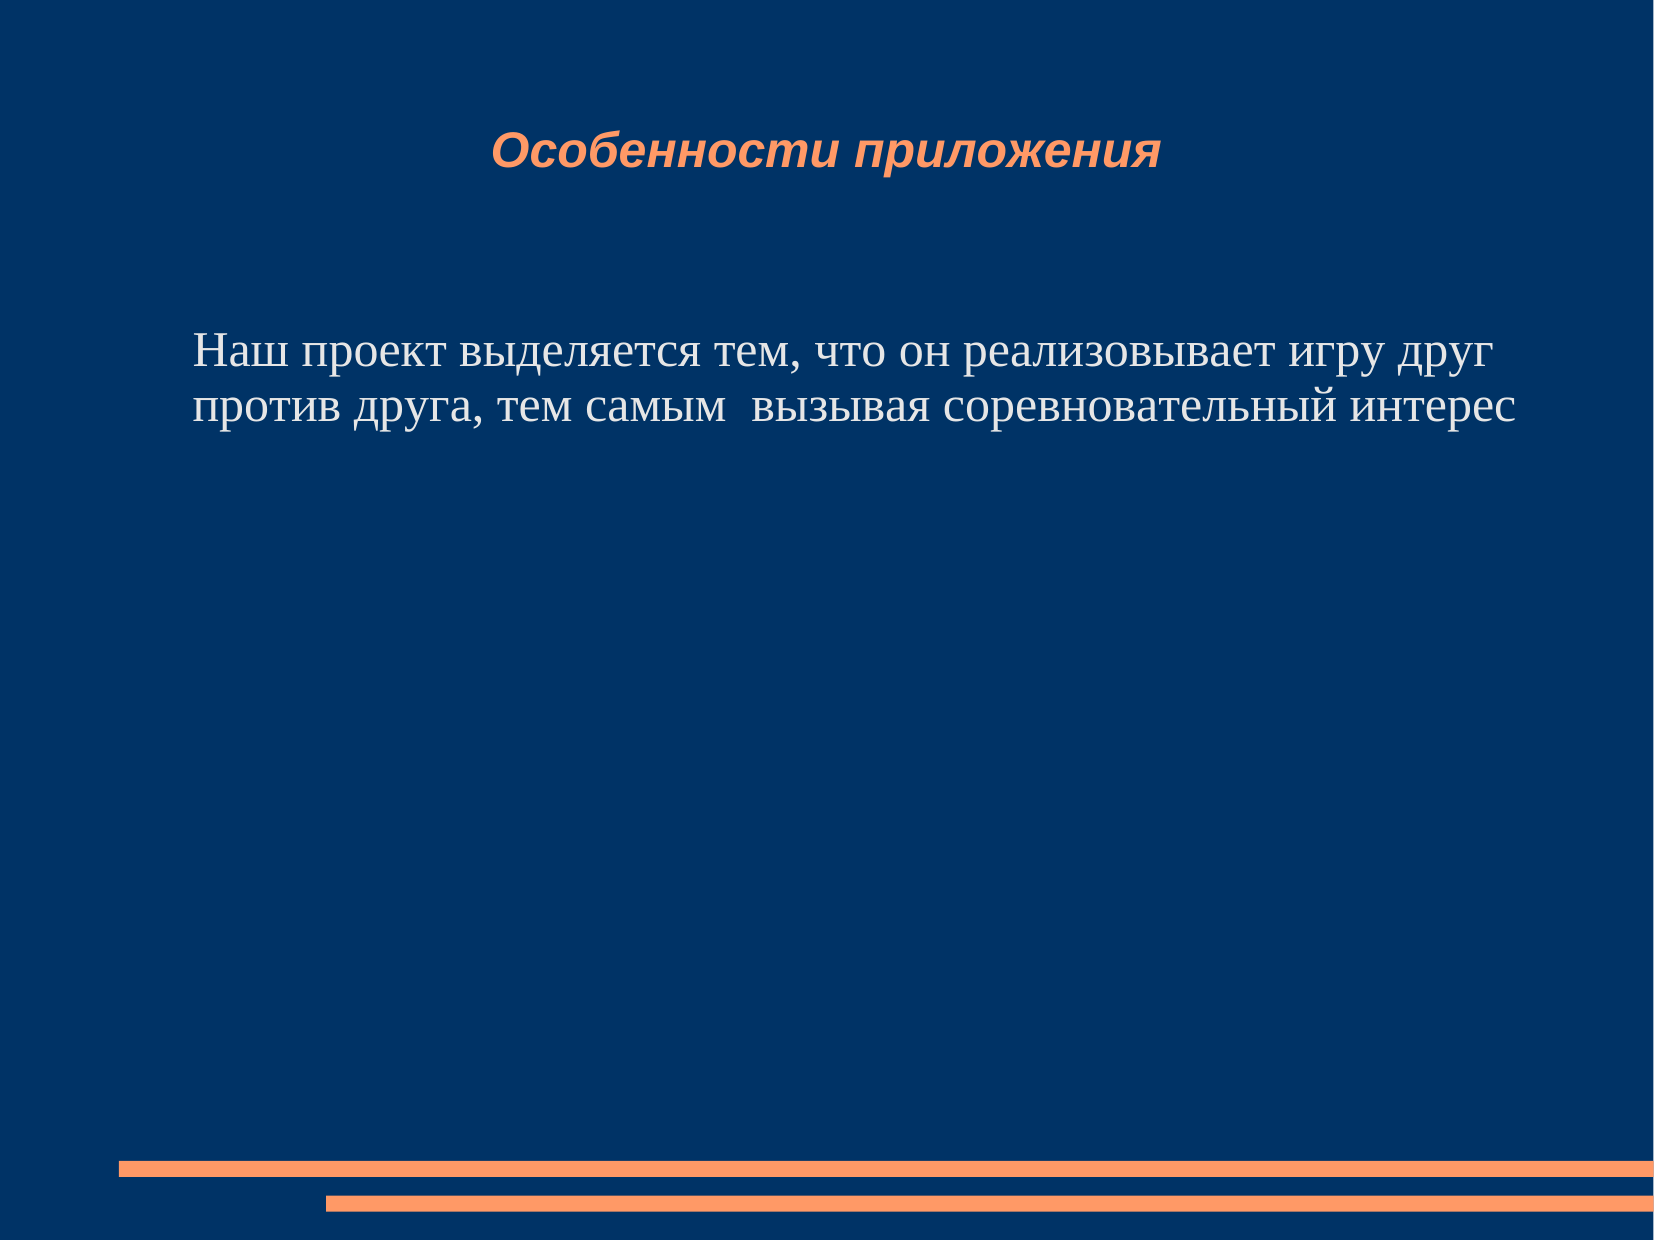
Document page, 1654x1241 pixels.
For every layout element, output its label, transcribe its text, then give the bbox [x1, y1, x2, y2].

list Наш проект выделяется тем, что он реализовывает игру друг против друга, тем самым вызывая соревновательный интерес [121, 322, 1561, 1132]
title Особенности приложения [121, 46, 1534, 254]
